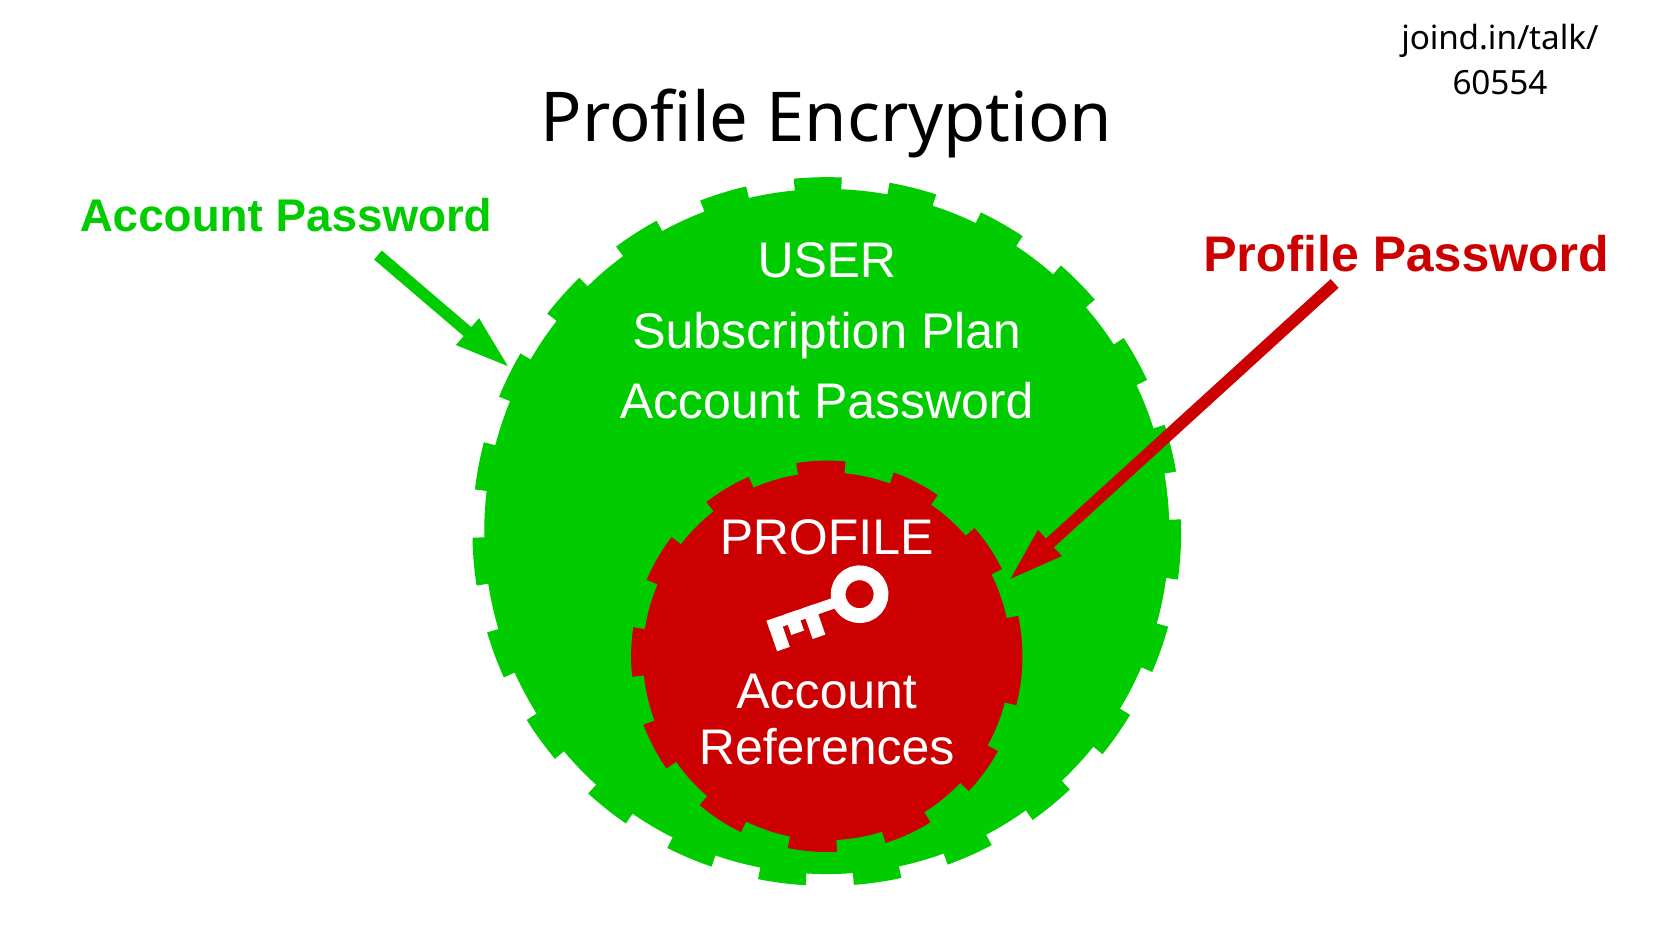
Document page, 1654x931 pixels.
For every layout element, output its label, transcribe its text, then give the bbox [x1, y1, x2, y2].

text_box Account References [684, 655, 970, 783]
title Profile Encryption [82, 37, 1571, 193]
text_box Profile Password [1182, 212, 1630, 295]
text_box [484, 193, 1170, 875]
text_box Account Password [604, 366, 1049, 437]
text_box Account Password [59, 177, 513, 256]
text_box USER [742, 224, 911, 295]
text_box PROFILE [705, 502, 949, 573]
text_box Subscription Plan [617, 295, 1036, 366]
